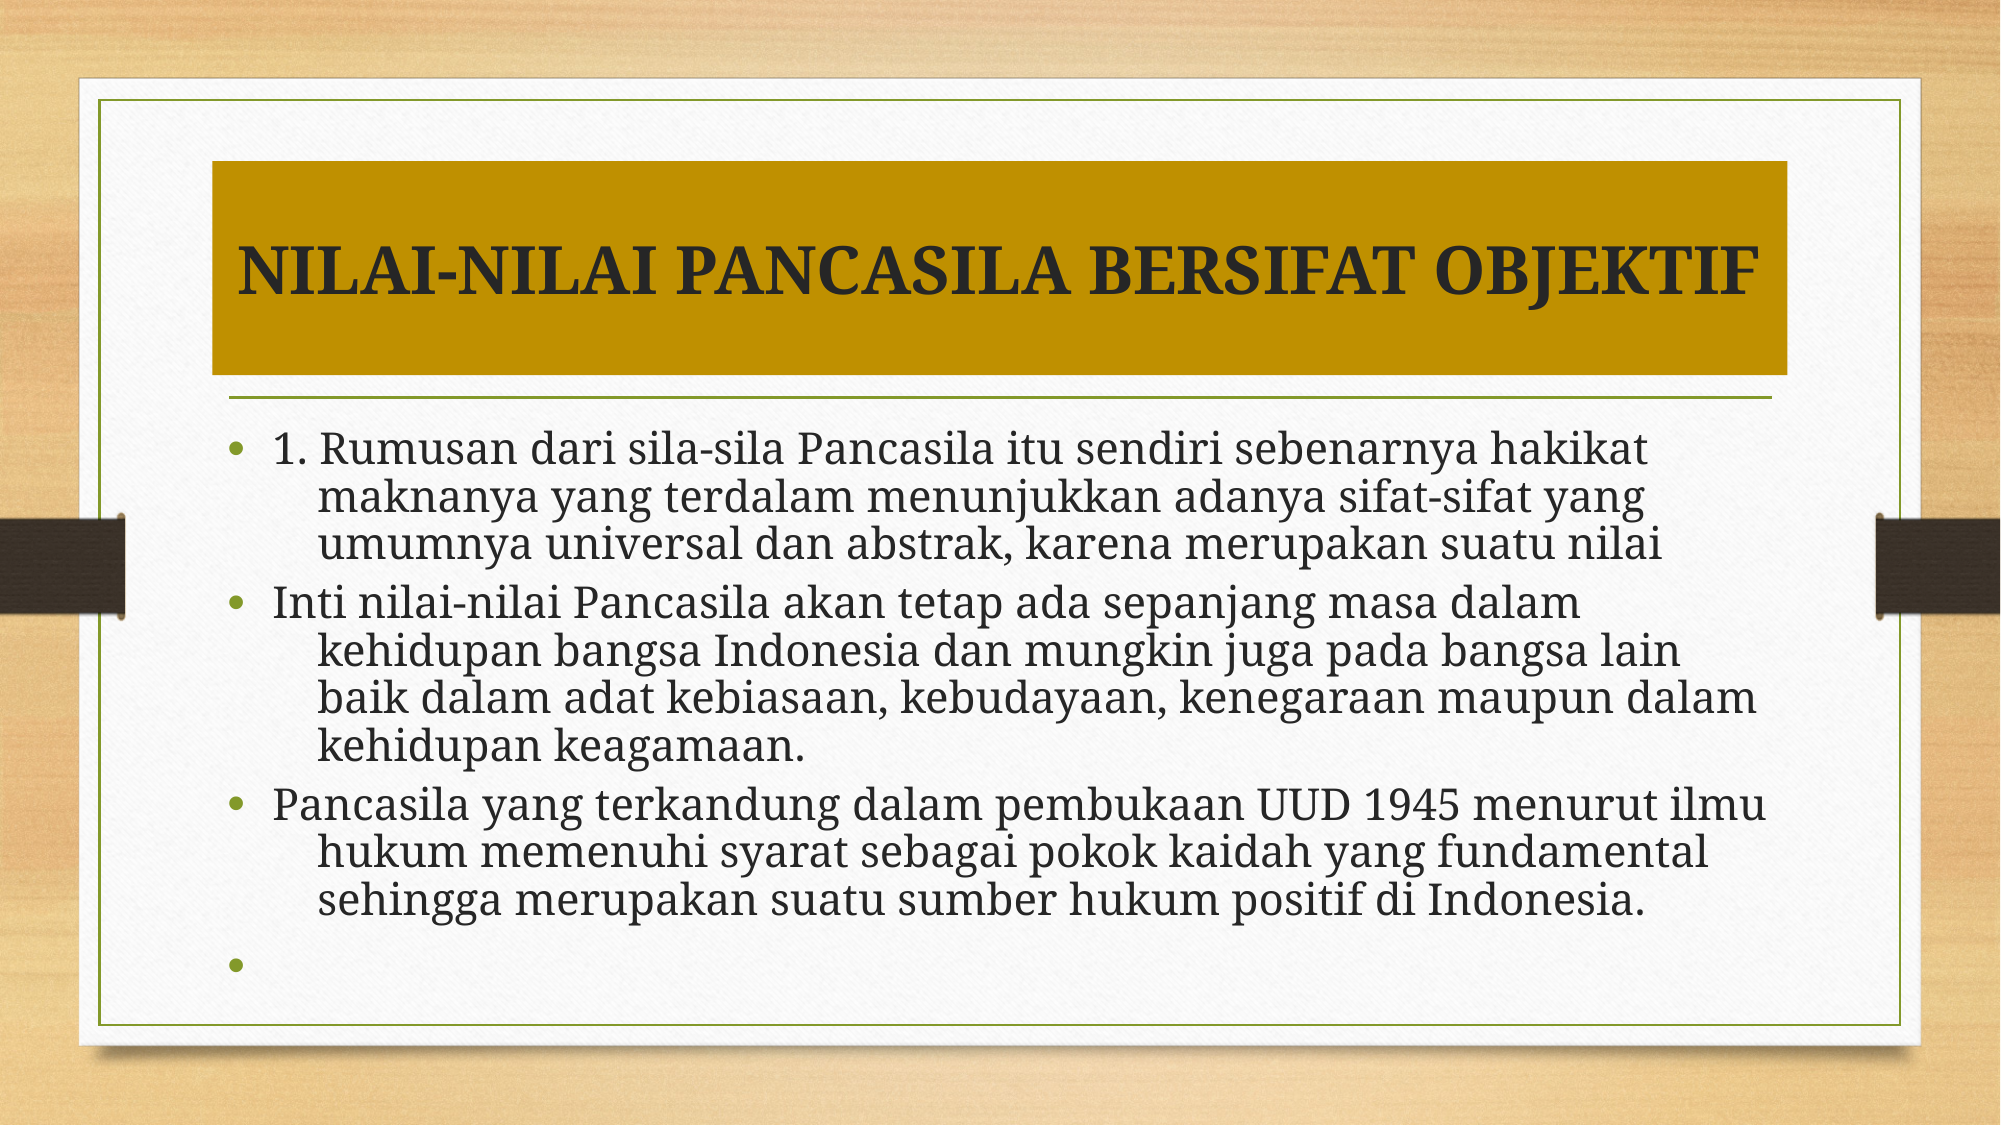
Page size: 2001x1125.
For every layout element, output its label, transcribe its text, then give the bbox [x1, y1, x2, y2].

list 1. Rumusan dari sila-sila Pancasila itu sendiri sebenarnya hakikat maknanya yang terdalam menunjukkan adanya sifat-sifat yang umumnya universal dan abstrak, karena merupakan suatu nilai Inti nilai-nilai Pancasila akan tetap ada sepanjang masa dalam kehidupan bangsa Indonesia dan mungkin juga pada bangsa lain baik dalam adat kebiasaan, kebudayaan, kenegaraan maupun dalam kehidupan keagamaan. Pancasila yang terkandung dalam pembukaan UUD 1945 menurut ilmu hukum memenuhi syarat sebagai pokok kaidah yang fundamental sehingga merupakan suatu sumber hukum positif di Indonesia. [212, 419, 1788, 964]
title NILAI-NILAI PANCASILA BERSIFAT OBJEKTIF [212, 161, 1788, 376]
